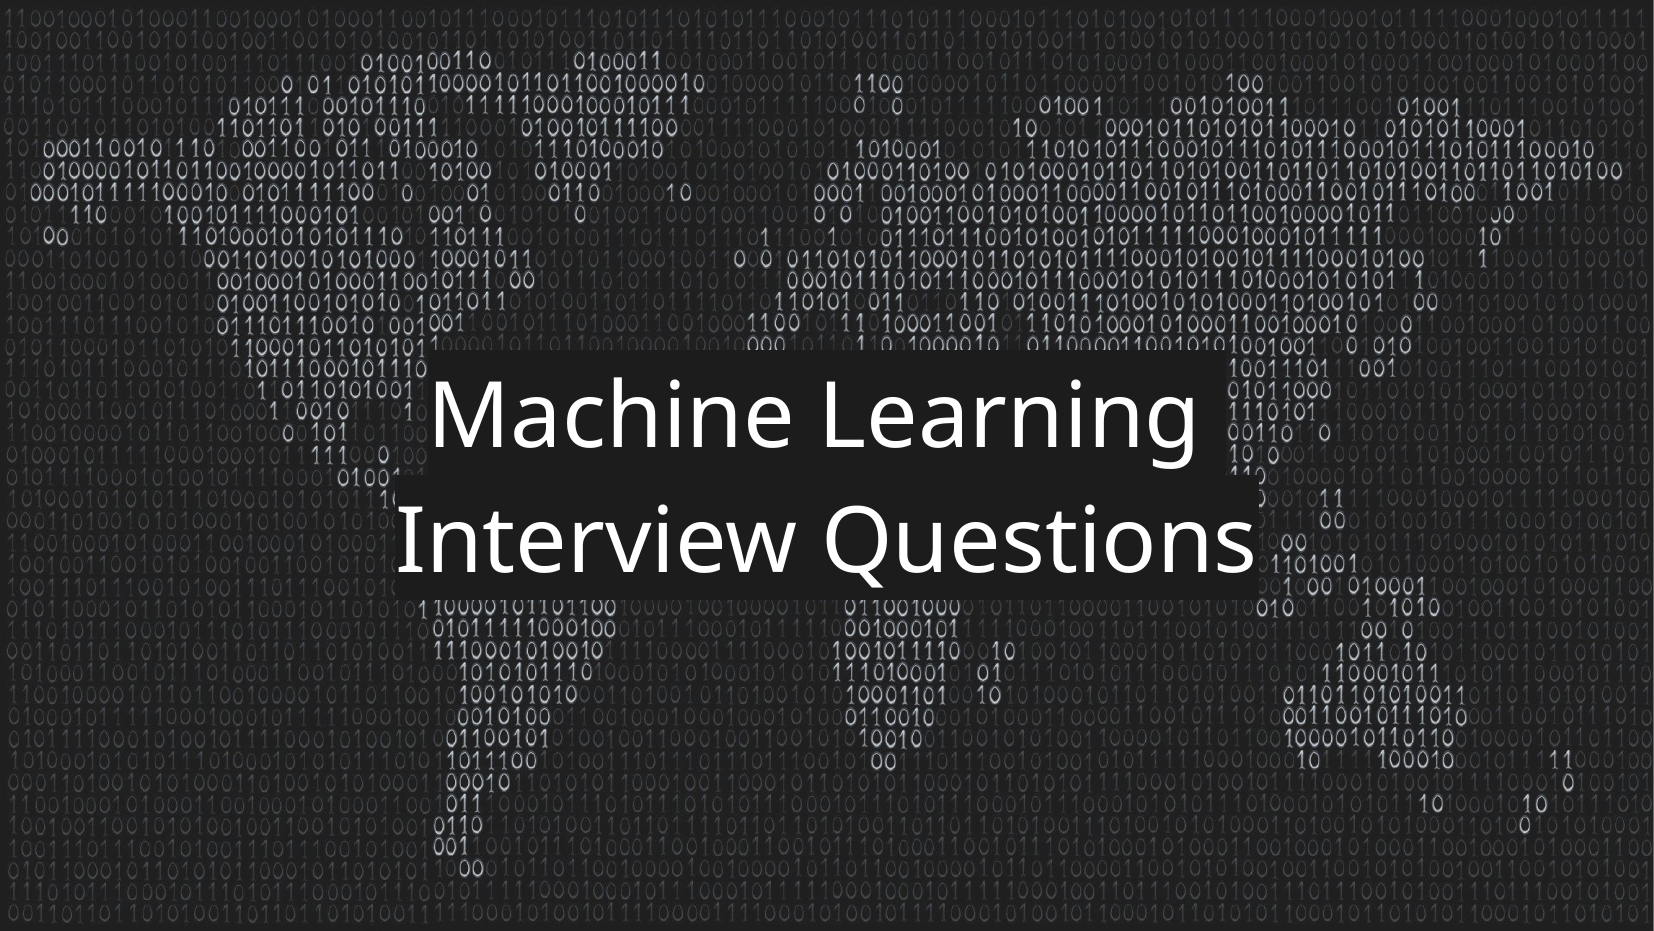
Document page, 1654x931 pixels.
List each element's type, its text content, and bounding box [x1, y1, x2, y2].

picture [0, 0, 1654, 931]
title Machine Learning Interview Questions [82, 324, 1571, 626]
